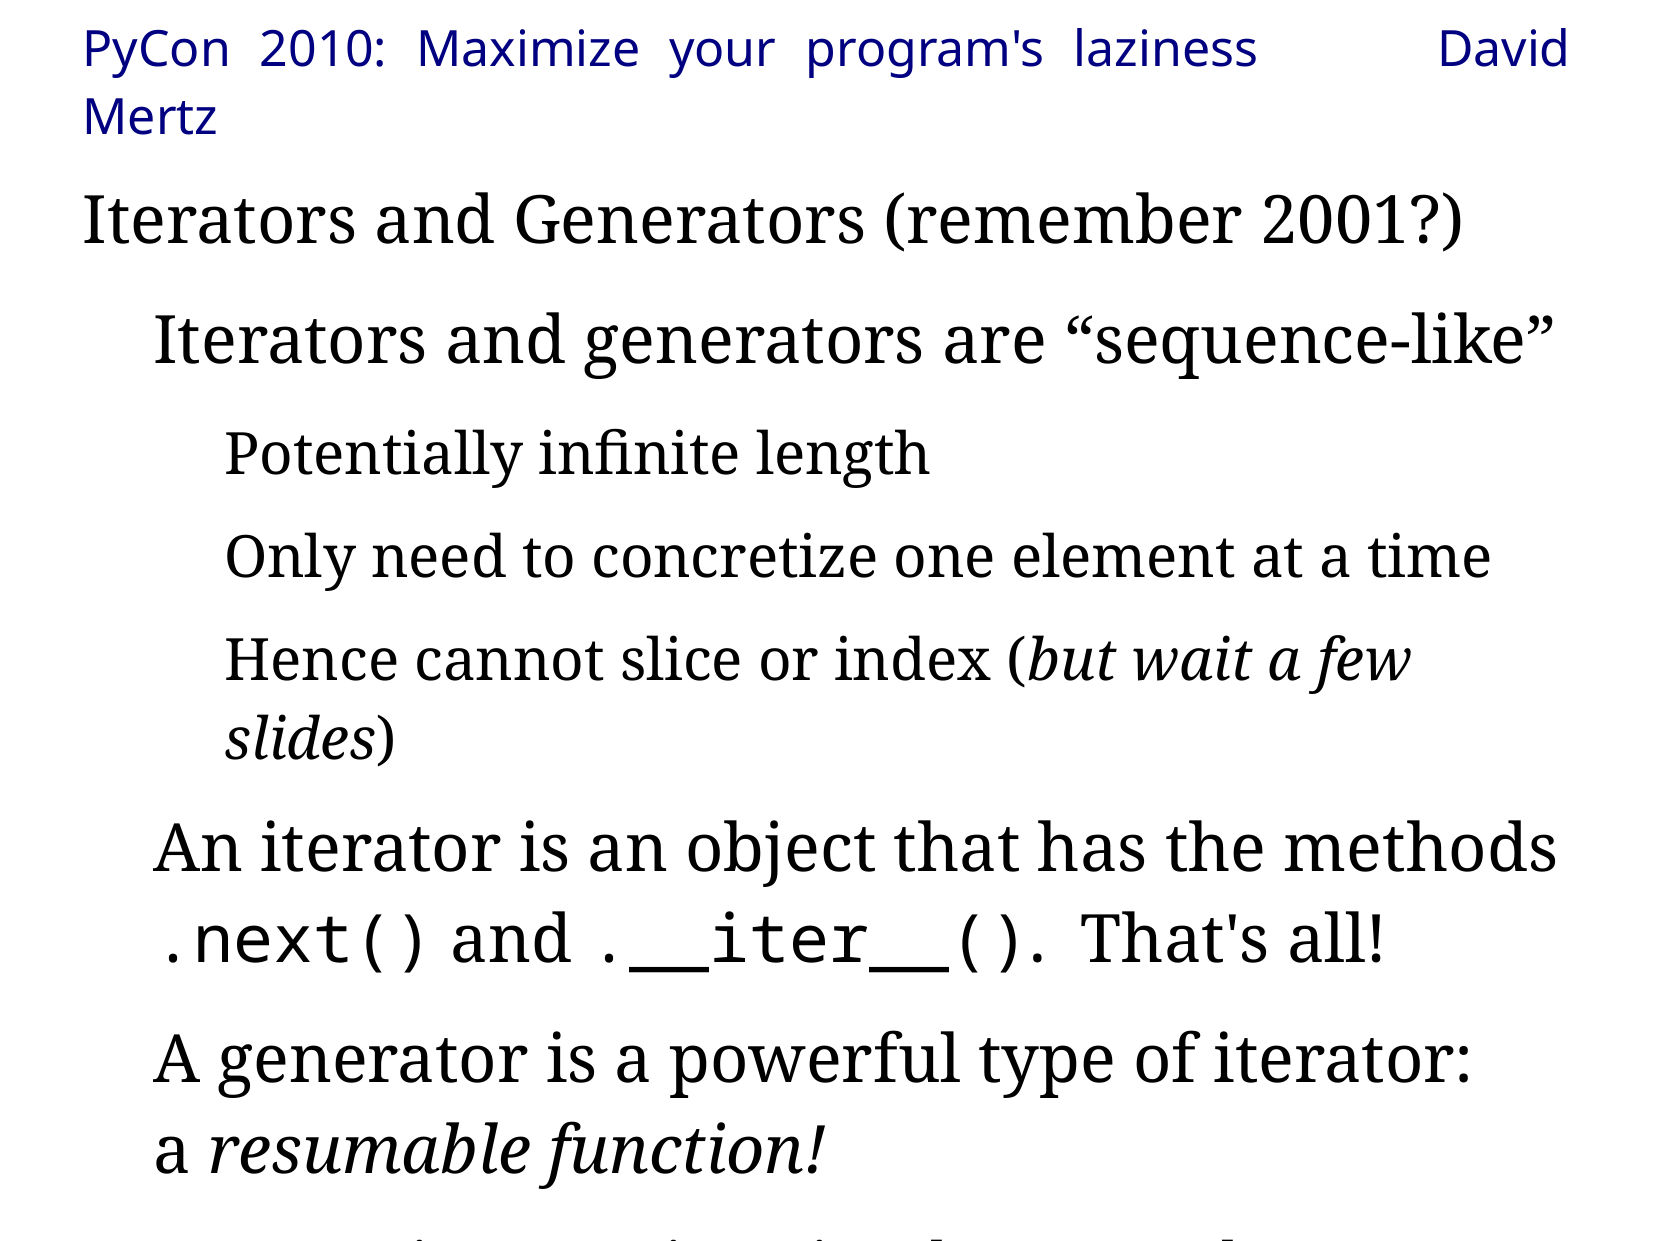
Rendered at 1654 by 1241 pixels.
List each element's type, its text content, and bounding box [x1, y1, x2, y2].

title PyCon 2010: Maximize your program's laziness David Mertz [82, 49, 1571, 113]
list Iterators and Generators (remember 2001?) Iterators and generators are “sequence-like” Potentially infinite length Only need to concretize one element at a time Hence cannot slice or index (but wait a few slides) An iterator is an object that has the methods .next() and .__iter__(). That's all! A generator is a powerful type of iterator: a resumable function! Not quite a continuation, but more than a closure [82, 171, 1571, 1115]
